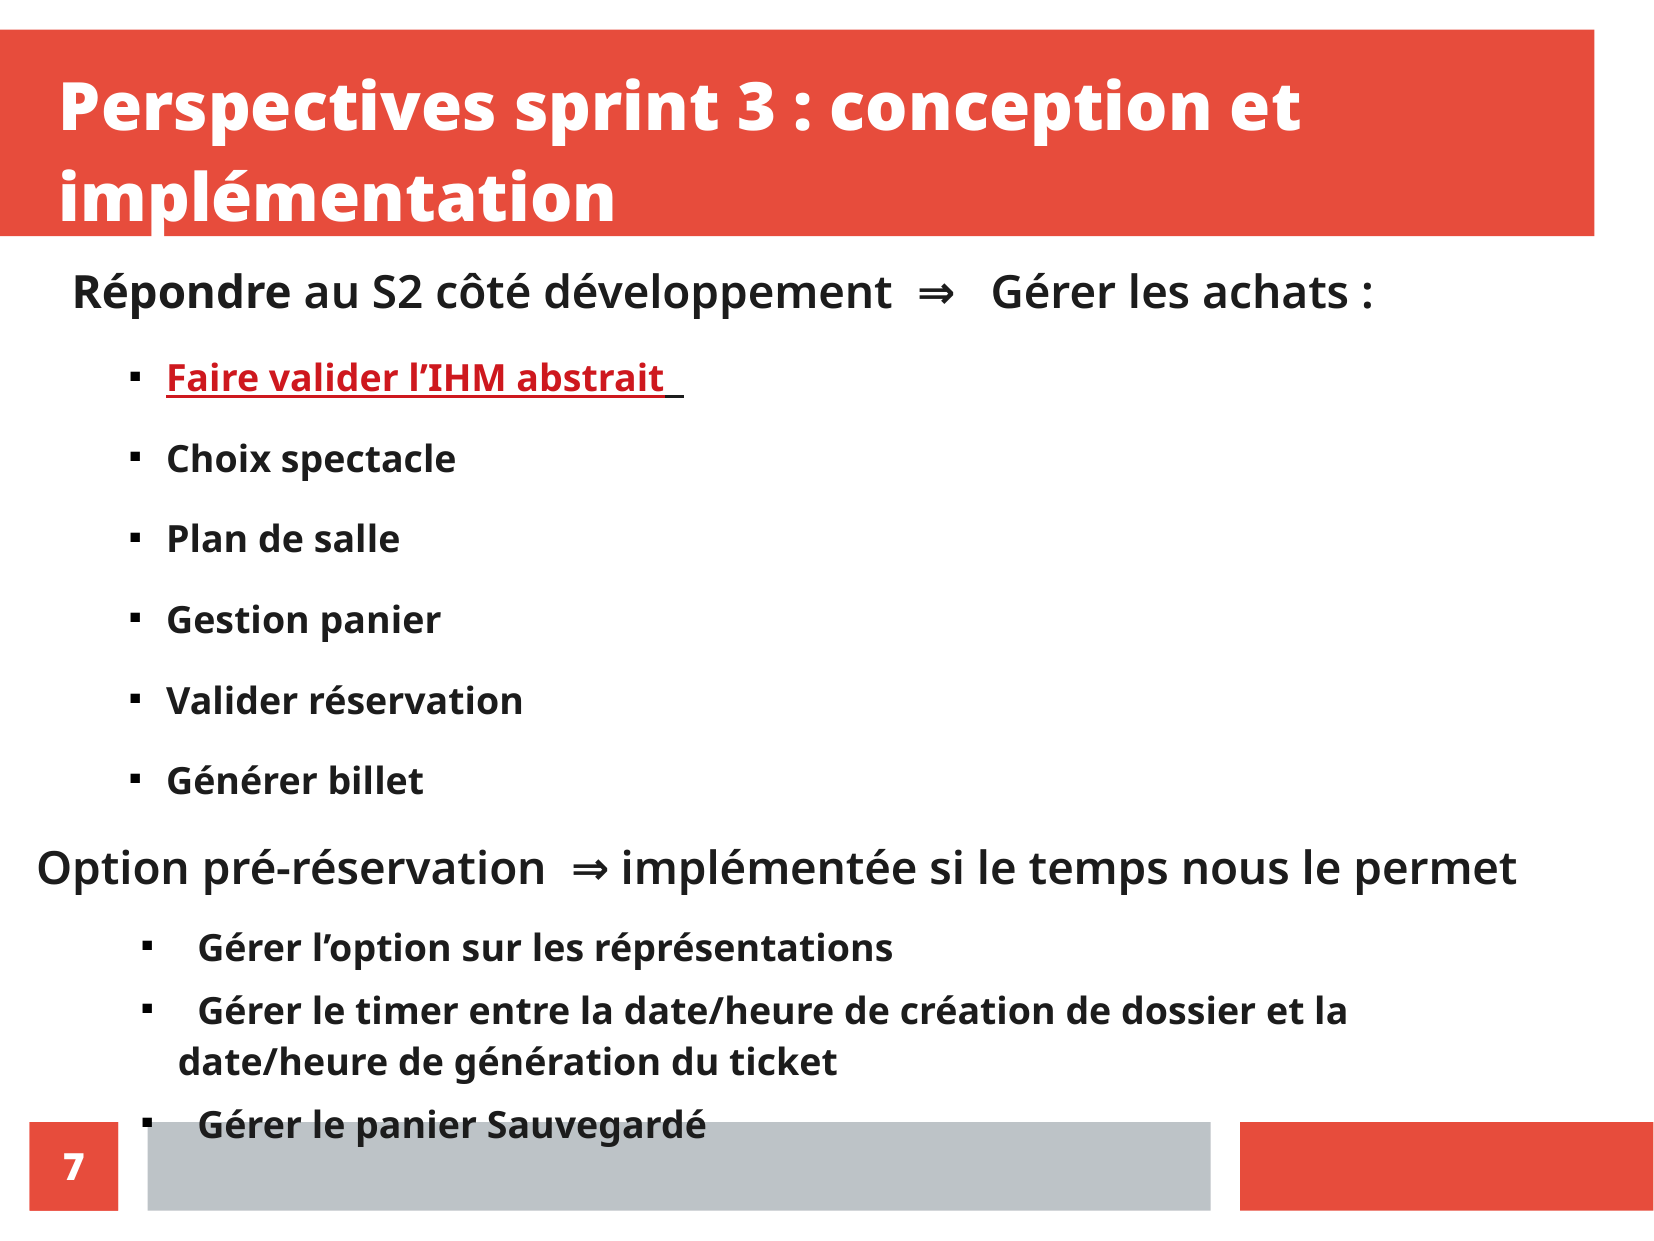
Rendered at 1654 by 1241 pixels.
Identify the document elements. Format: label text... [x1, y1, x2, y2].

title Perspectives sprint 3 : conception et implémentation [59, 59, 1595, 207]
list Répondre au S2 côté développement ⇒ Gérer les achats : Faire valider l’IHM abstrait Choix spectacle Plan de salle Gestion panier Valider réservation Générer billet Option pré-réservation ⇒ implémentée si le temps nous le permet Gérer l’option sur les réprésentations Gérer le timer entre la date/heure de création de dossier et la date/heure de génération du ticket Gérer le panier Sauvegardé [36, 259, 1548, 1103]
